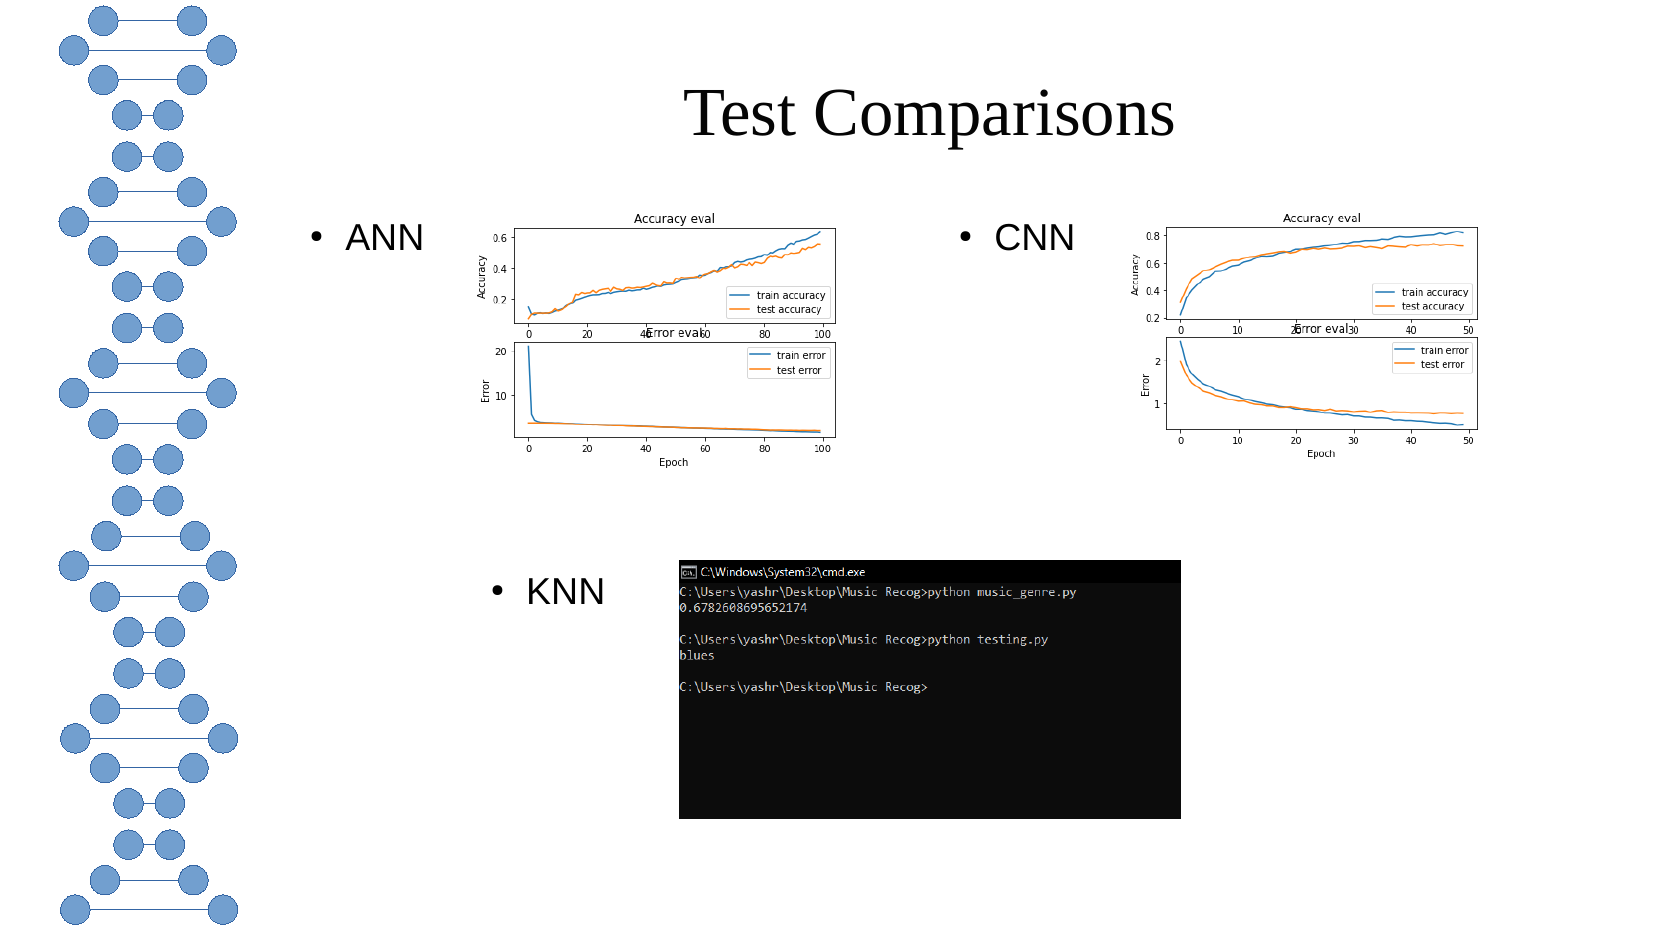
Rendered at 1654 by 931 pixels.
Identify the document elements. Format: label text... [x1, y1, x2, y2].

picture [471, 206, 841, 473]
picture [679, 560, 1181, 819]
text_box ANN [295, 208, 440, 266]
text_box CNN [944, 208, 1091, 266]
text_box KNN [475, 563, 621, 621]
title Test Comparisons [265, 35, 1595, 189]
picture [1125, 206, 1483, 464]
